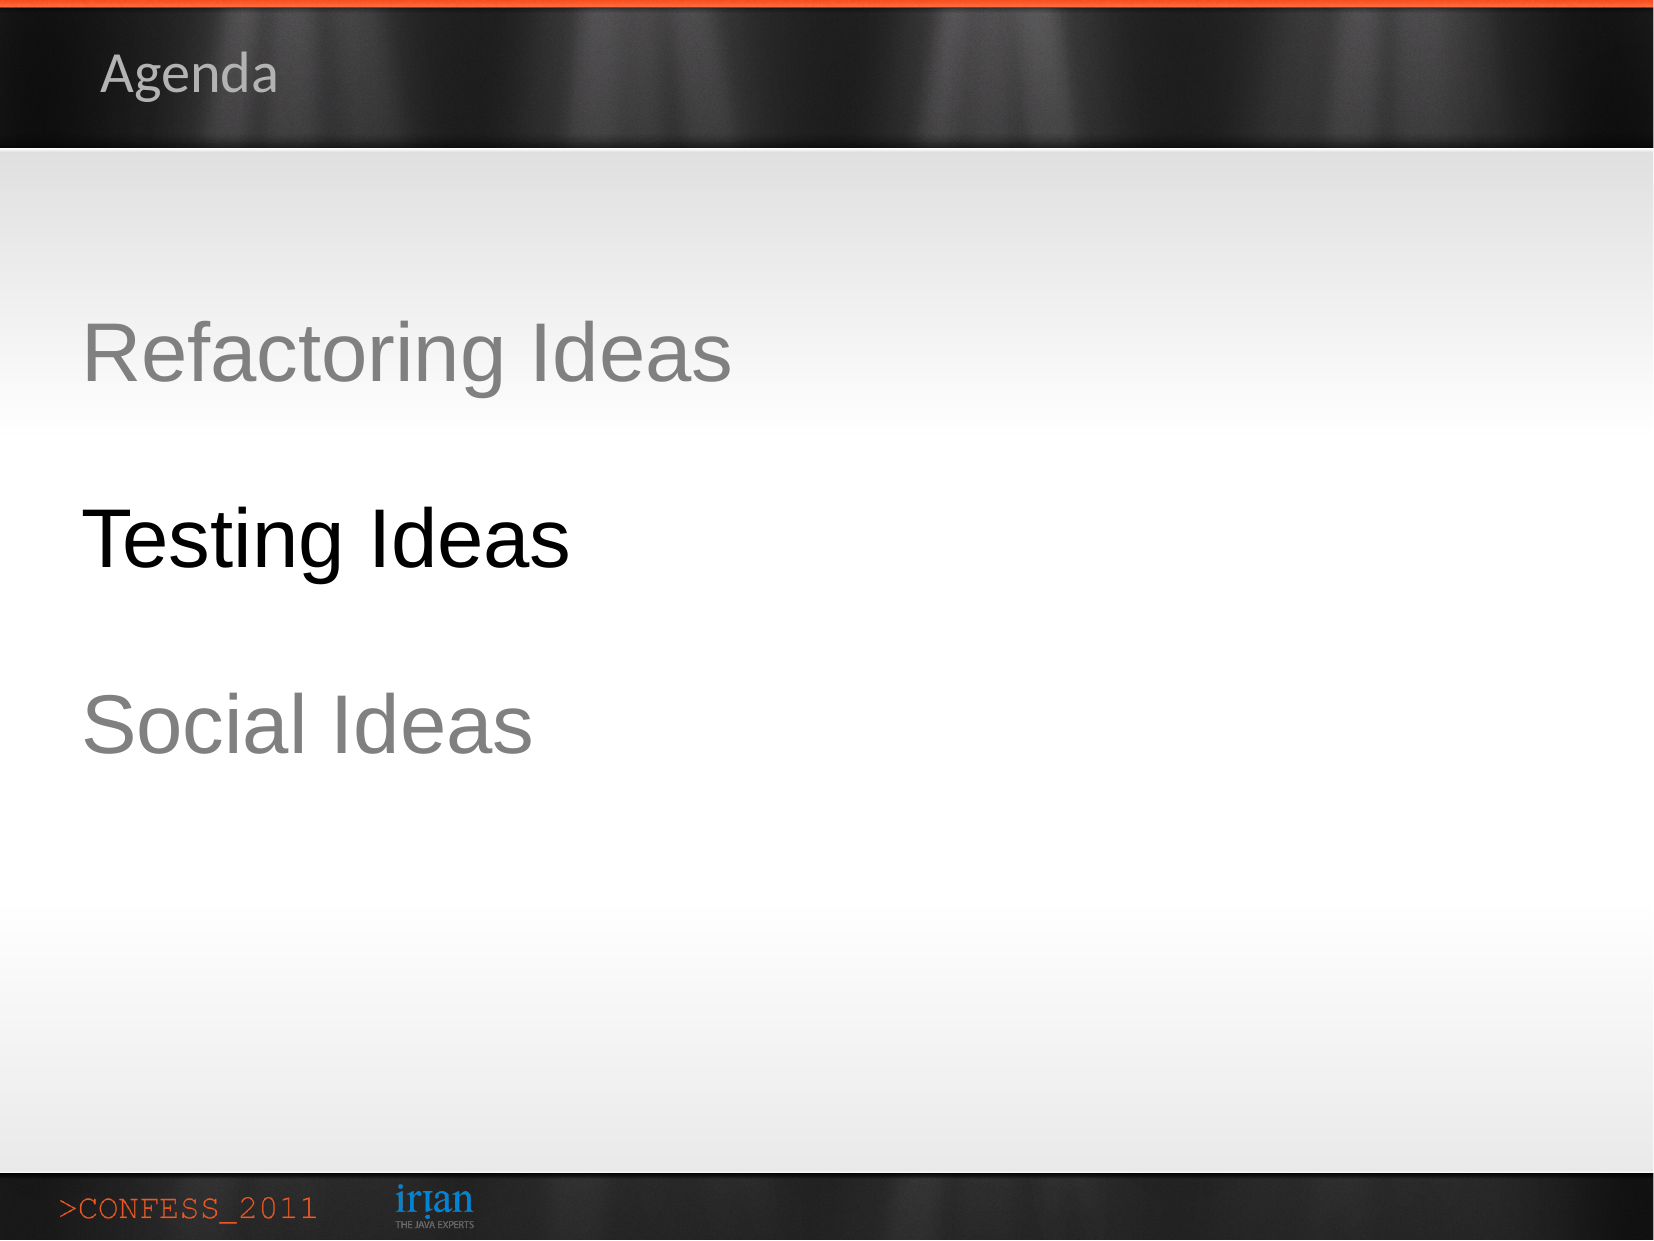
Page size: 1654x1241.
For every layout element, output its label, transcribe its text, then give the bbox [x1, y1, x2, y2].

picture [0, 0, 1654, 1240]
title Agenda [100, 6, 1589, 151]
text_box Refactoring Ideas Testing Ideas Social Ideas [80, 305, 1570, 1125]
